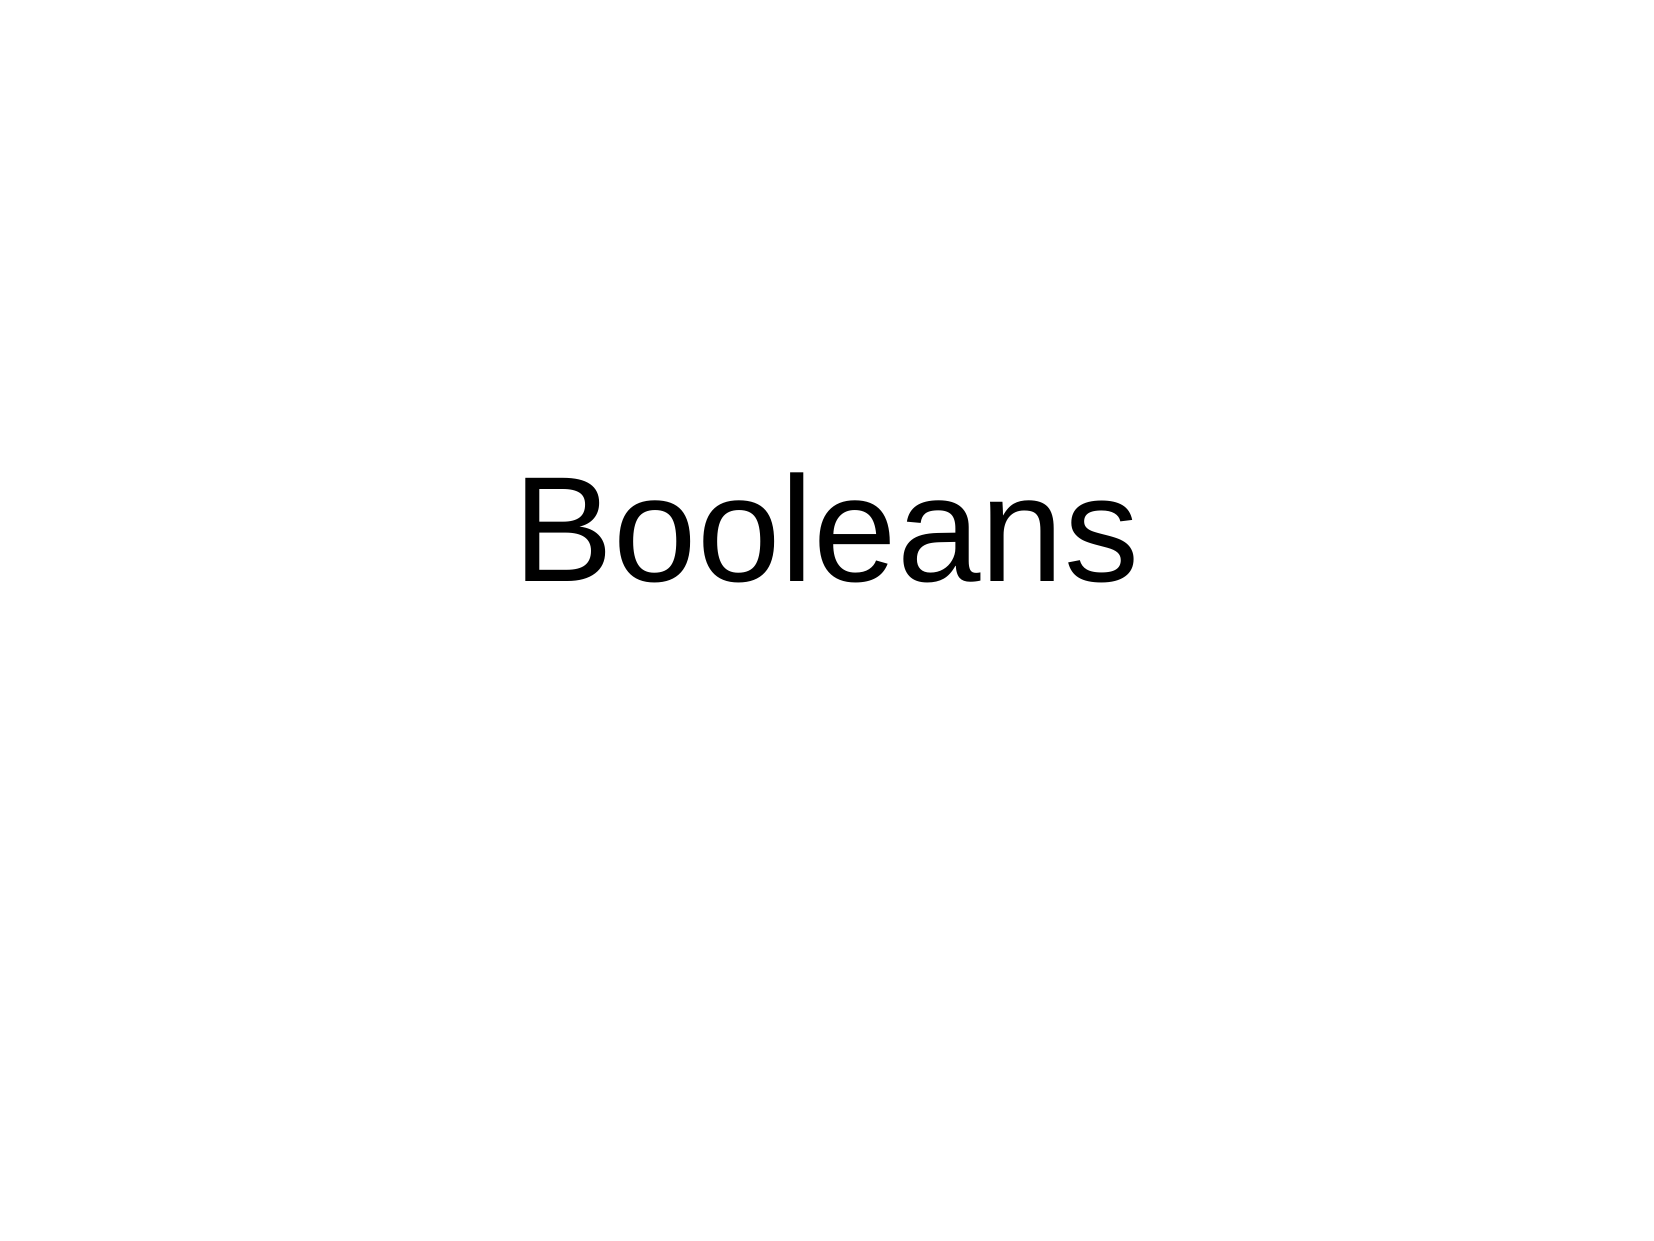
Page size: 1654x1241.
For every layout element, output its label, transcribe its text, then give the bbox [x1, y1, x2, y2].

subtitle Booleans [82, 49, 1571, 1010]
